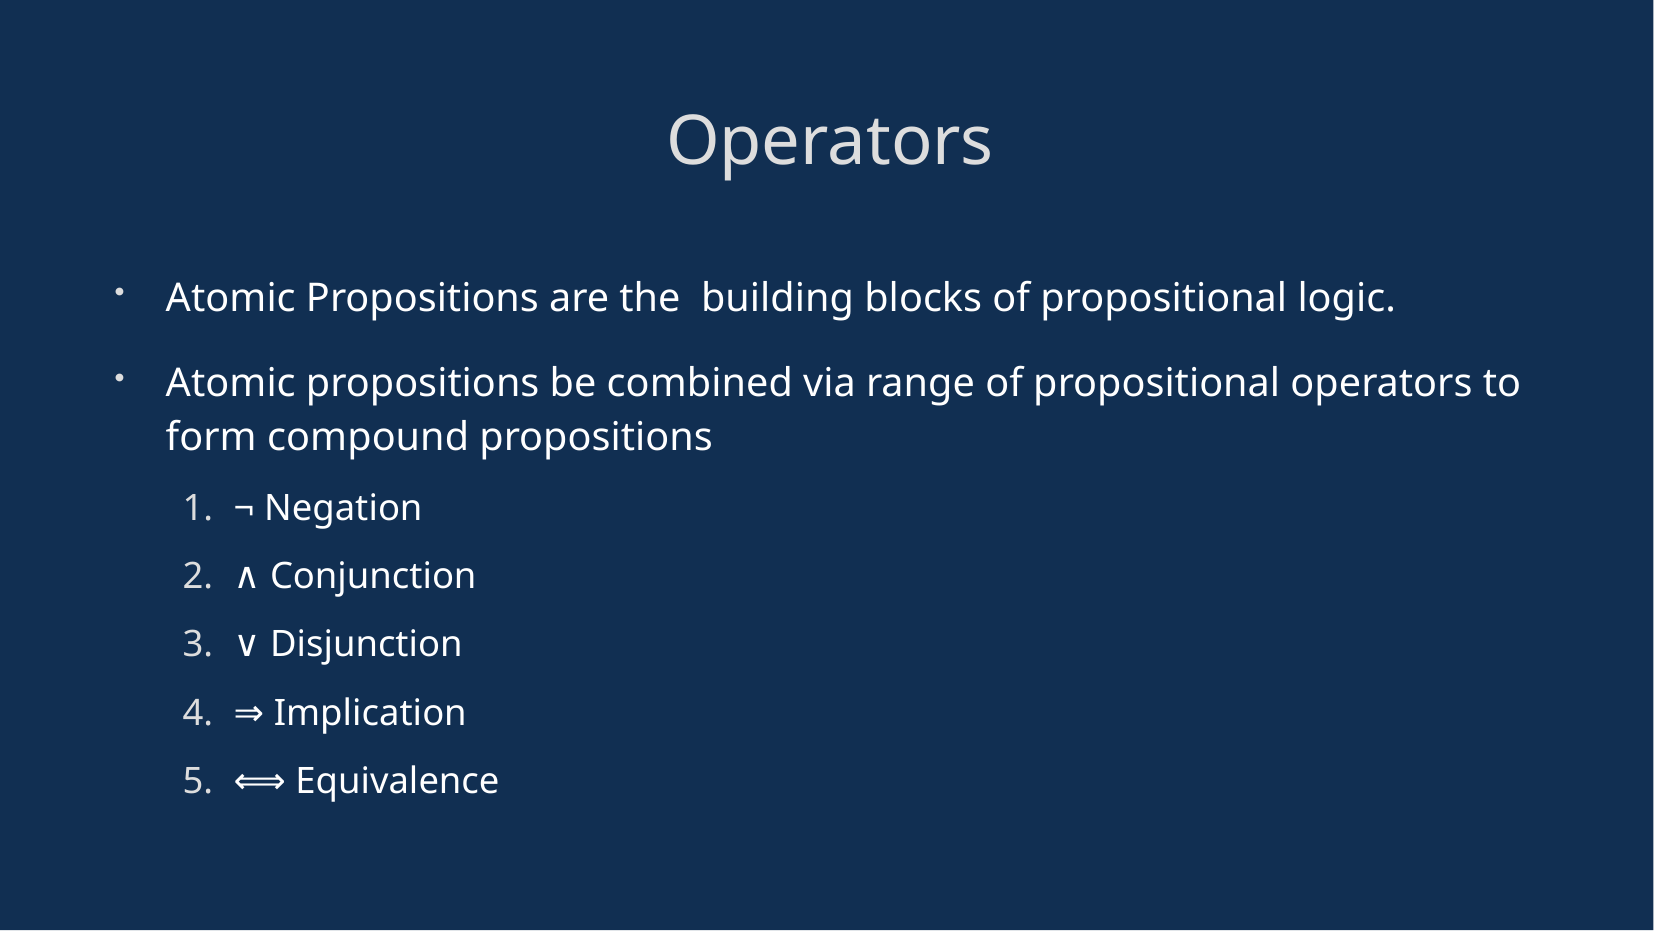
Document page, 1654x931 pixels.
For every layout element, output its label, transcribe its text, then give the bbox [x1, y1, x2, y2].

title Operators [97, 96, 1563, 180]
list Atomic Propositions are the building blocks of propositional logic. Atomic propositions be combined via range of propositional operators to form compound propositions ¬ Negation ∧ Conjunction ∨ Disjunction ⇒ Implication ⟺ Equivalence [97, 268, 1563, 806]
